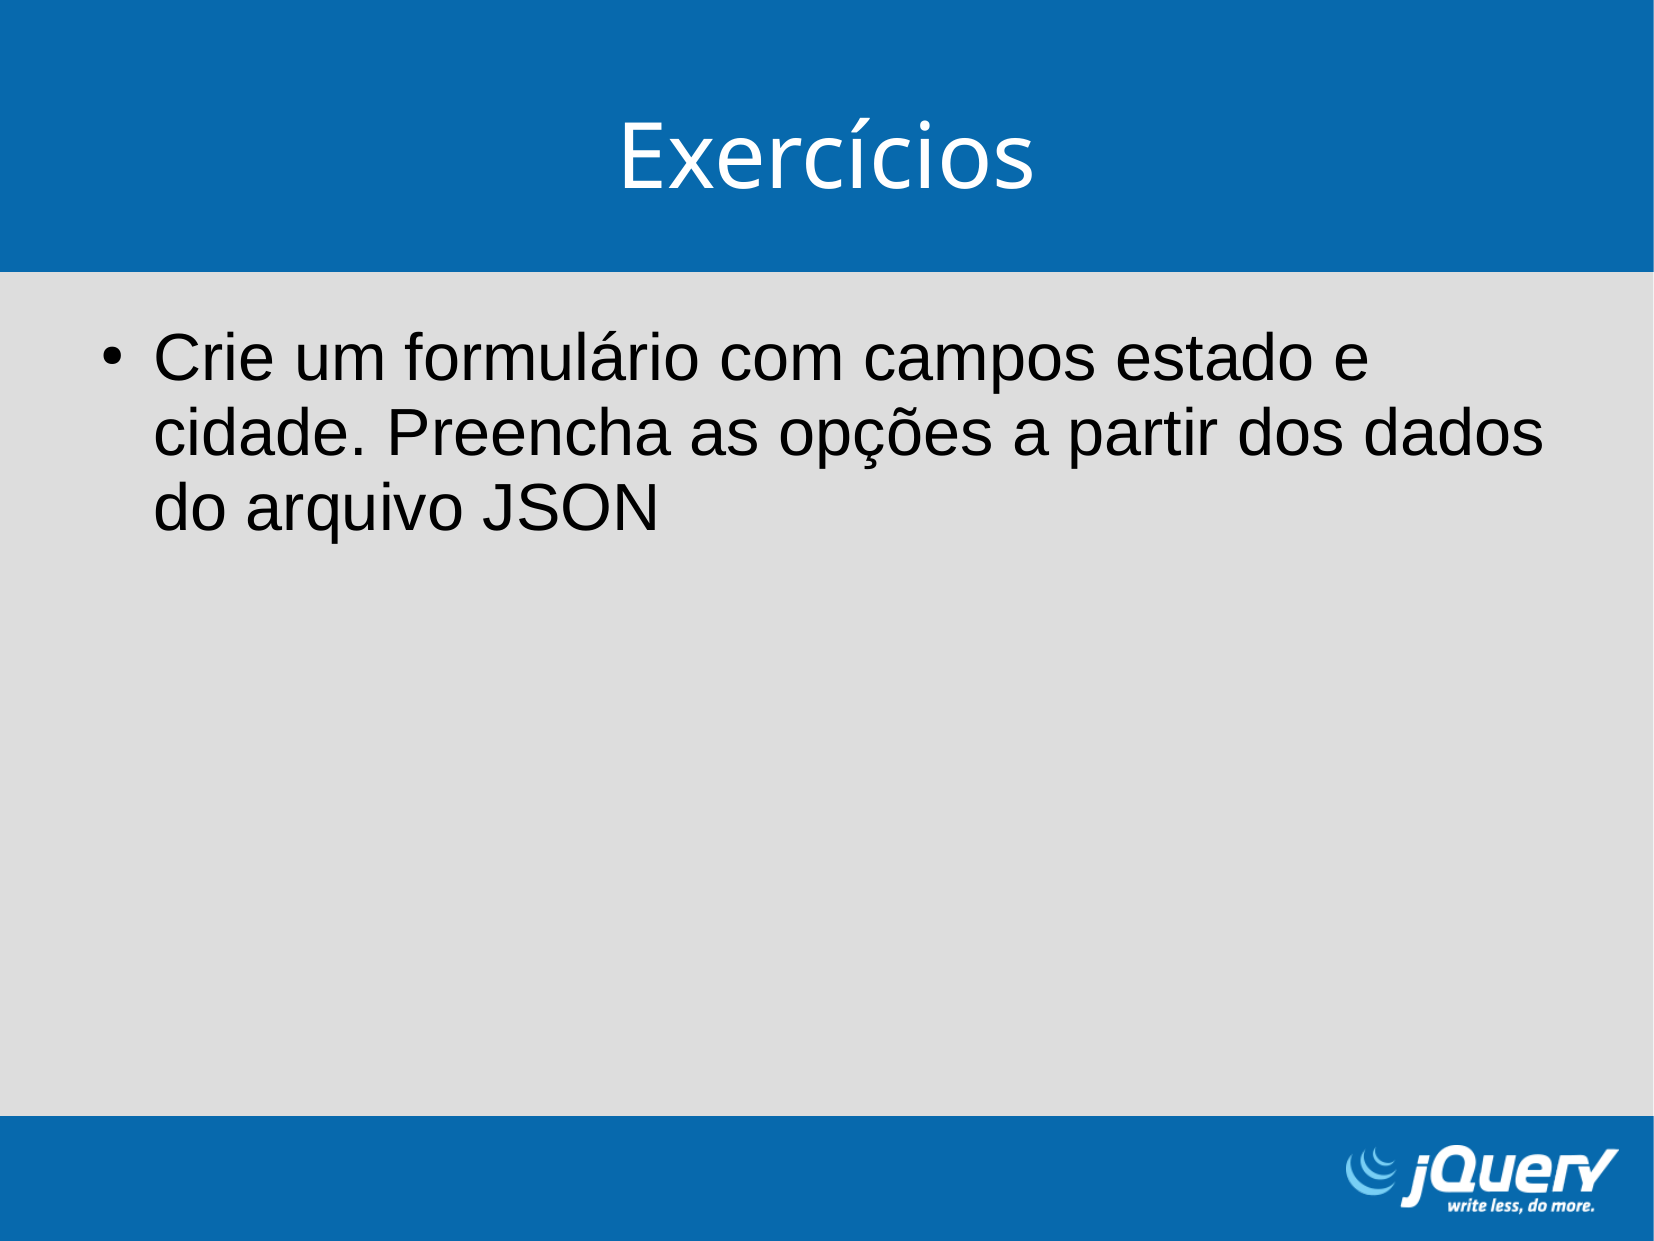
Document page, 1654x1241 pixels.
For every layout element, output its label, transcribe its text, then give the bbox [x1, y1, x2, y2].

title Exercícios [82, 49, 1571, 257]
list Crie um formulário com campos estado e cidade. Preencha as opções a partir dos dados do arquivo JSON [82, 320, 1571, 1040]
picture [0, 1116, 1654, 1241]
picture [0, 0, 1654, 272]
